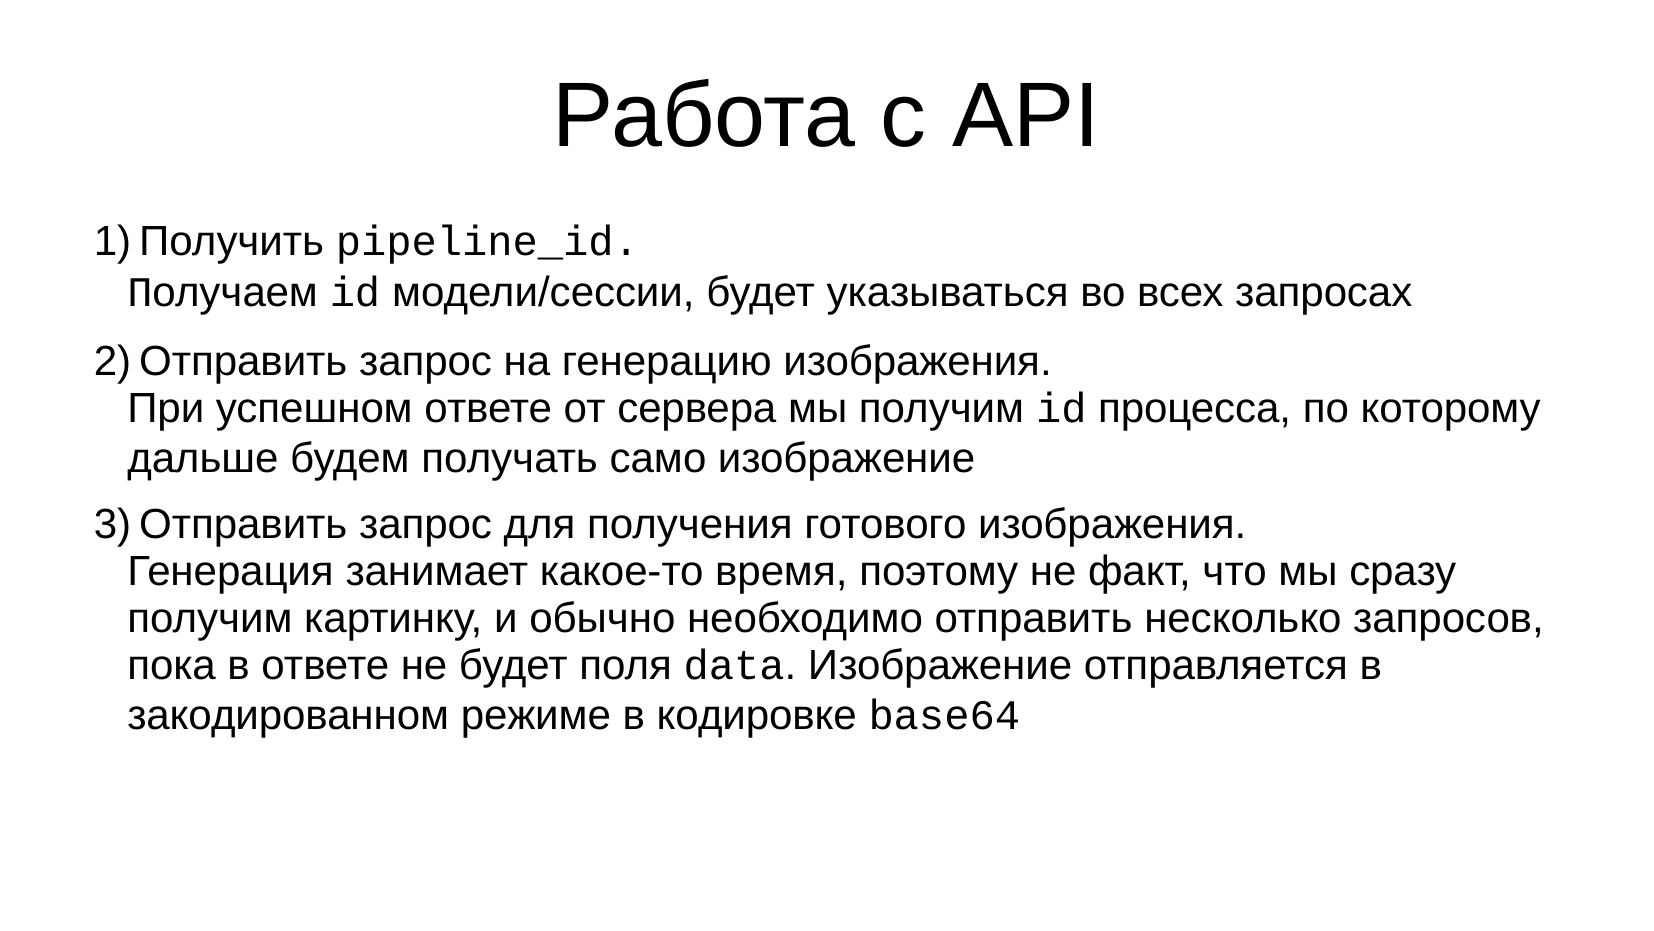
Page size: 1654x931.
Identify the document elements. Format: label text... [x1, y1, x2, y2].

list Получить pipeline_id. Получаем id модели/сессии, будет указываться во всех запросах Отправить запрос на генерацию изображения. При успешном ответе от сервера мы получим id процесса, по которому дальше будем получать само изображение Отправить запрос для получения готового изображения. Генерация занимает какое-то время, поэтому не факт, что мы сразу получим картинку, и обычно необходимо отправить несколько запросов, пока в ответе не будет поля data. Изображение отправляется в закодированном режиме в кодировке base64 [82, 217, 1571, 758]
title Работа с API [82, 37, 1571, 193]
